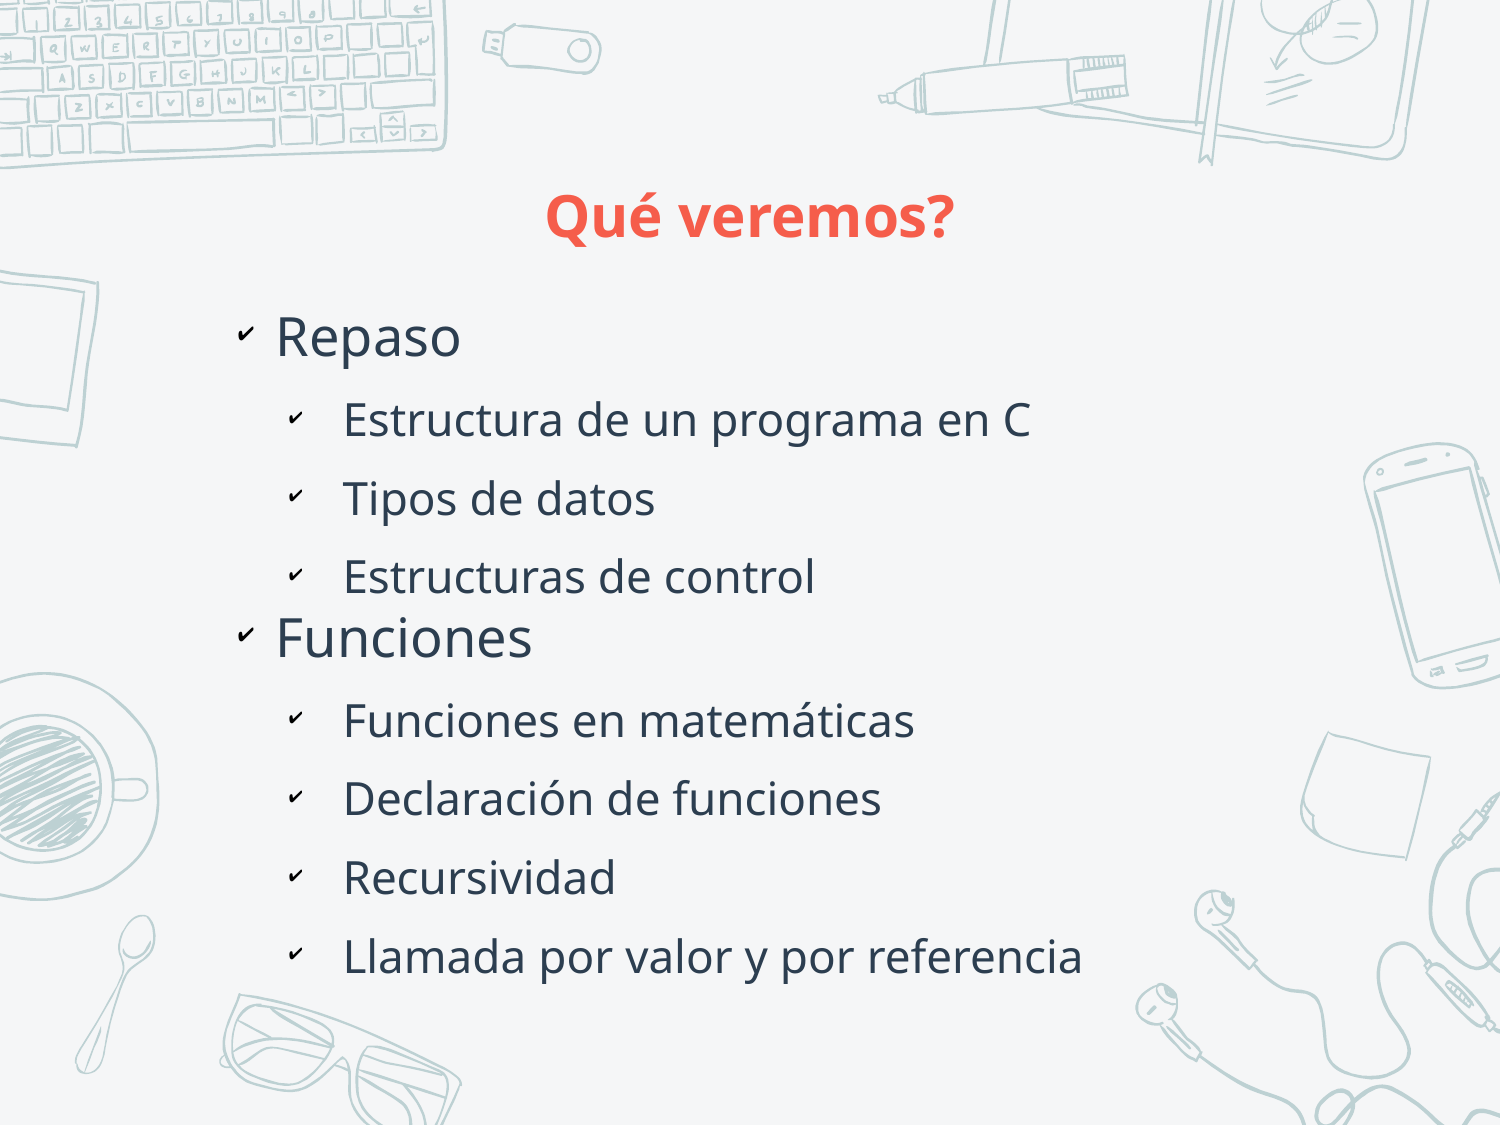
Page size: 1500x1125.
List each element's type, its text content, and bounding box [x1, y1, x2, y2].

title Qué veremos? [185, 136, 1315, 264]
list Repaso Estructura de un programa en C Tipos de datos Estructuras de control Funciones Funciones en matemáticas Declaración de funciones Recursividad Llamada por valor y por referencia [185, 287, 1315, 1053]
